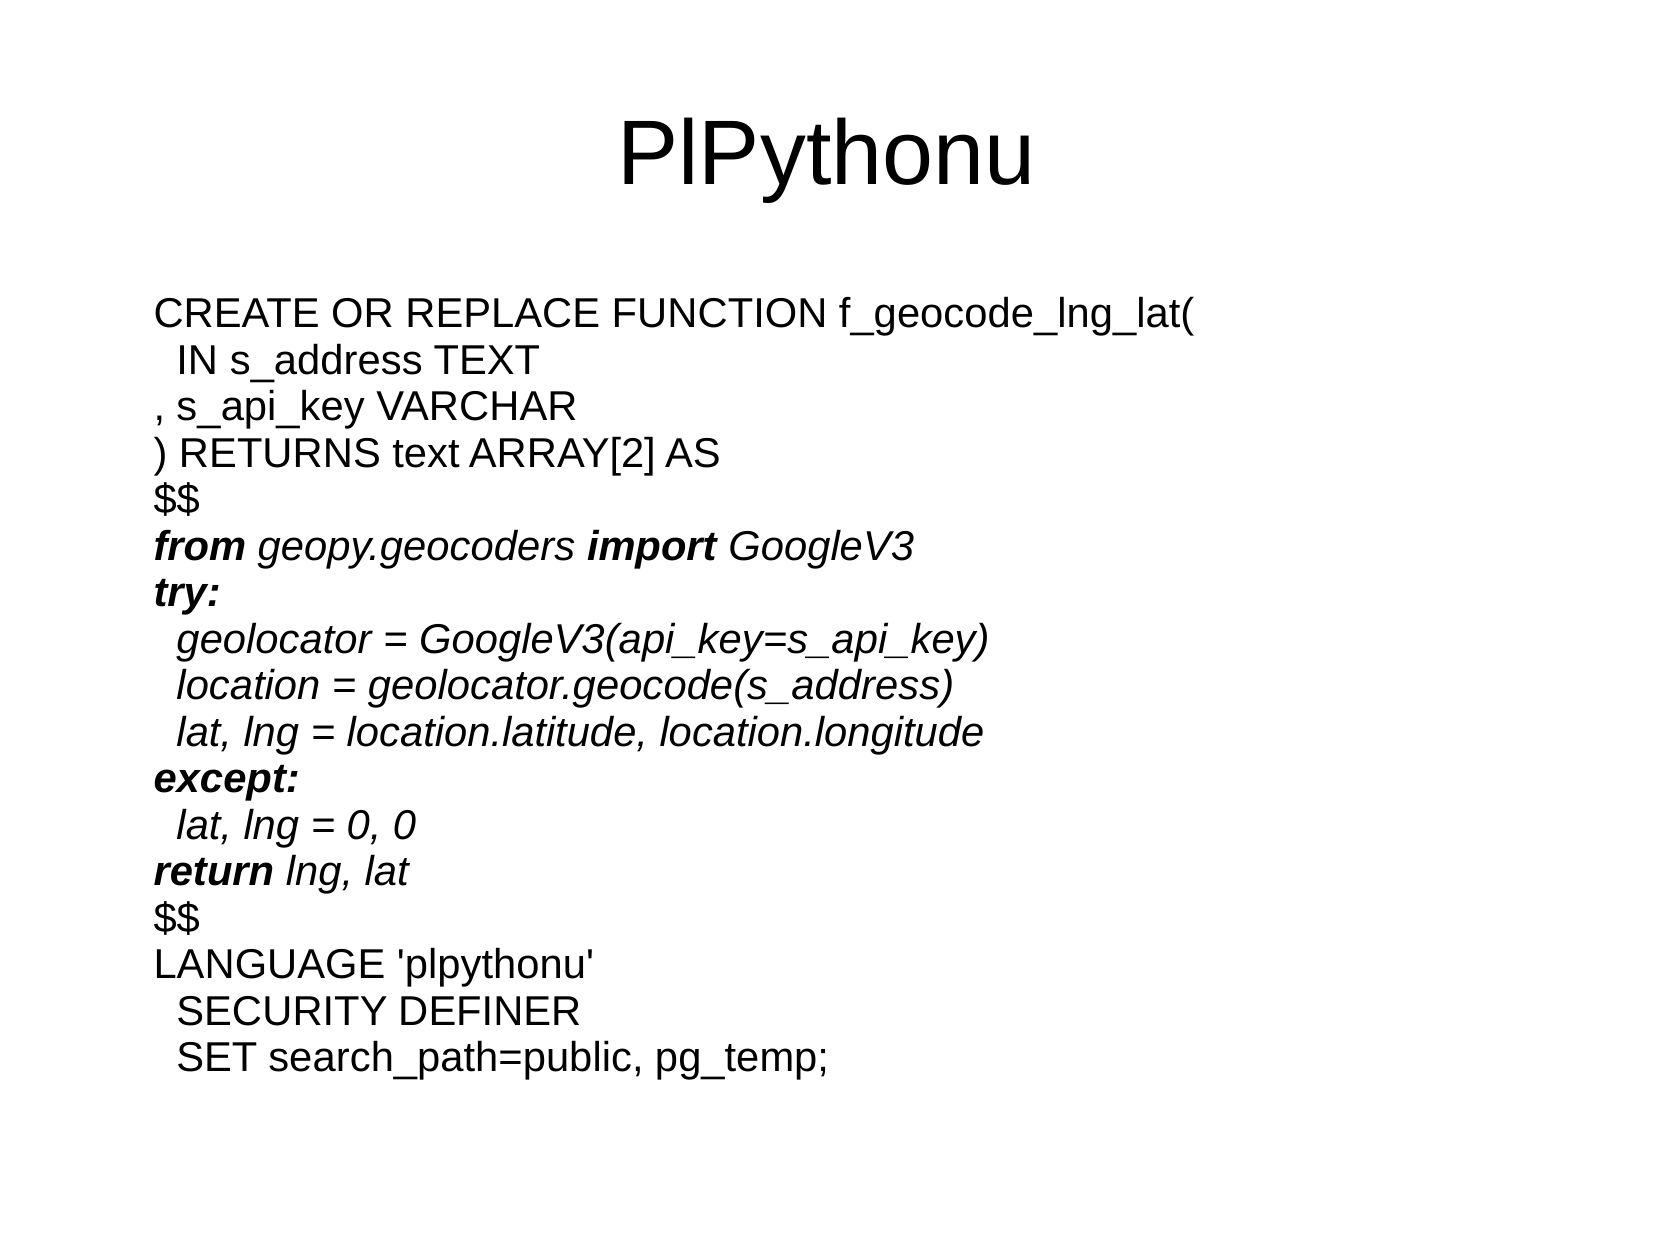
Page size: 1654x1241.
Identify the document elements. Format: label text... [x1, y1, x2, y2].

list CREATE OR REPLACE FUNCTION f_geocode_lng_lat( IN s_address TEXT , s_api_key VARCHAR ) RETURNS text ARRAY[2] AS $$ from geopy.geocoders import GoogleV3 try: geolocator = GoogleV3(api_key=s_api_key) location = geolocator.geocode(s_address) lat, lng = location.latitude, location.longitude except: lat, lng = 0, 0 return lng, lat $$ LANGUAGE 'plpythonu' SECURITY DEFINER SET search_path=public, pg_temp; [82, 290, 1571, 1109]
title PlPythonu [82, 49, 1571, 257]
